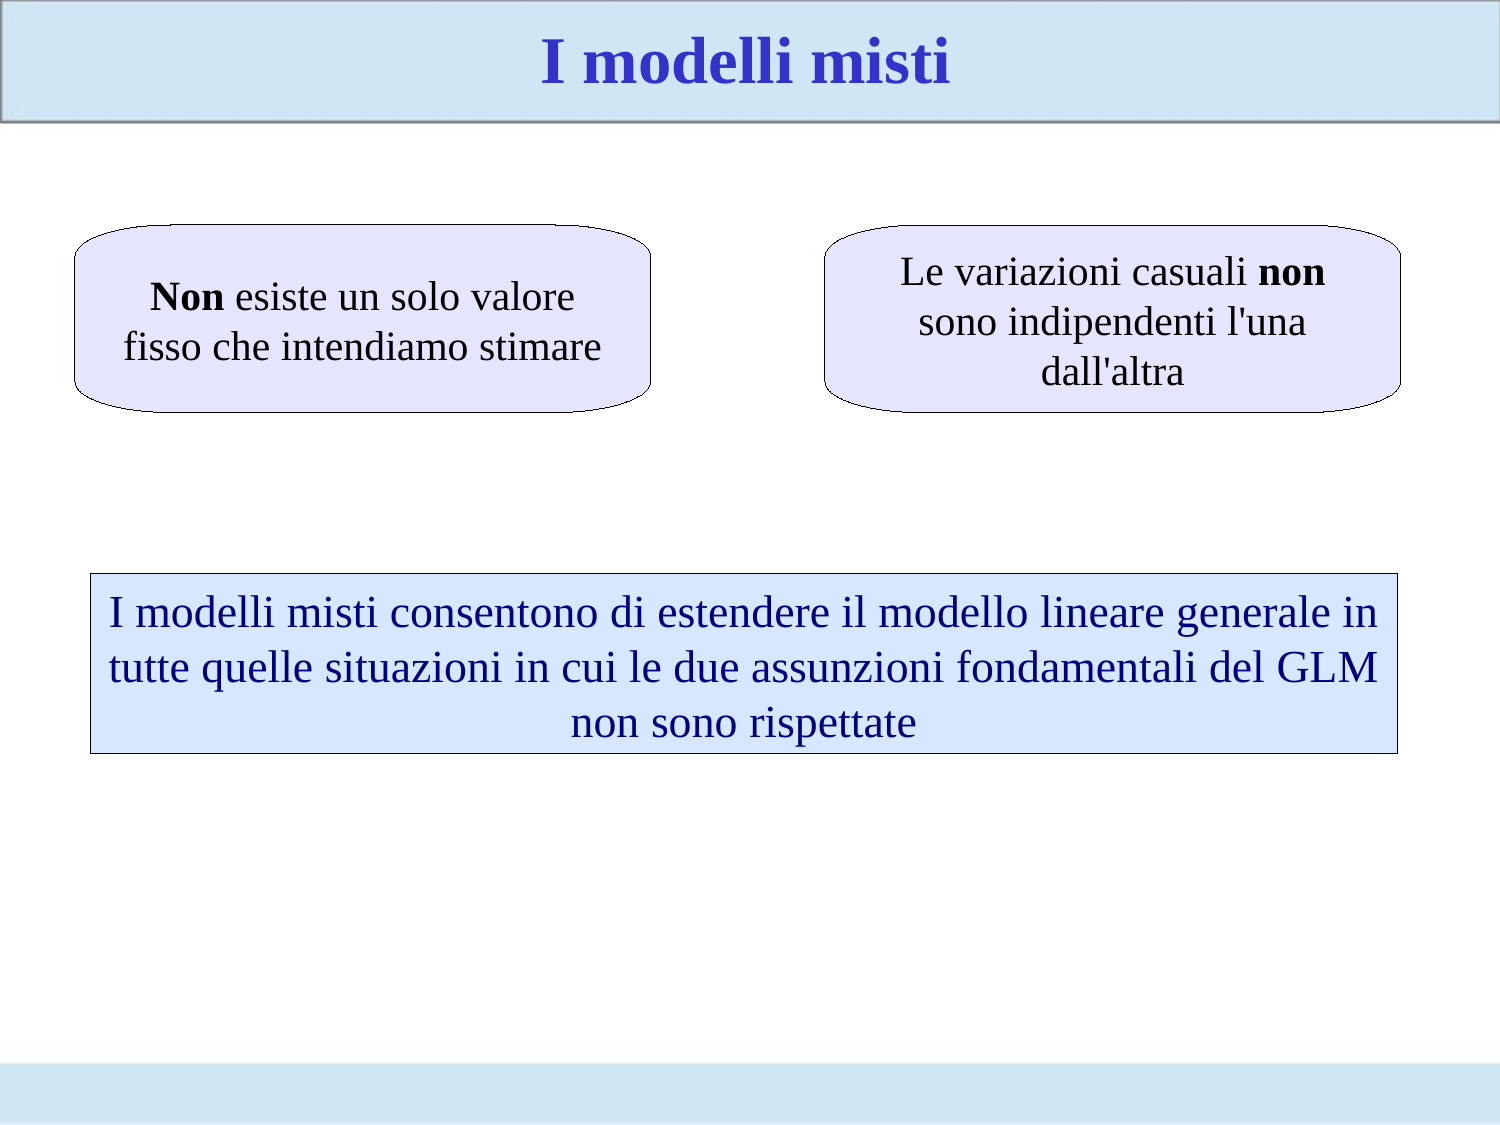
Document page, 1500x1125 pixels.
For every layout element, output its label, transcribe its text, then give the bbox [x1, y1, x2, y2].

text_box I modelli misti consentono di estendere il modello lineare generale in tutte quelle situazioni in cui le due assunzioni fondamentali del GLM non sono rispettate [90, 573, 1398, 754]
text_box Non esiste un solo valore fisso che intendiamo stimare [74, 224, 651, 413]
title I modelli misti [214, 9, 1278, 105]
picture [0, 0, 1500, 1125]
text_box Le variazioni casuali non sono indipendenti l'una dall'altra [824, 225, 1401, 413]
